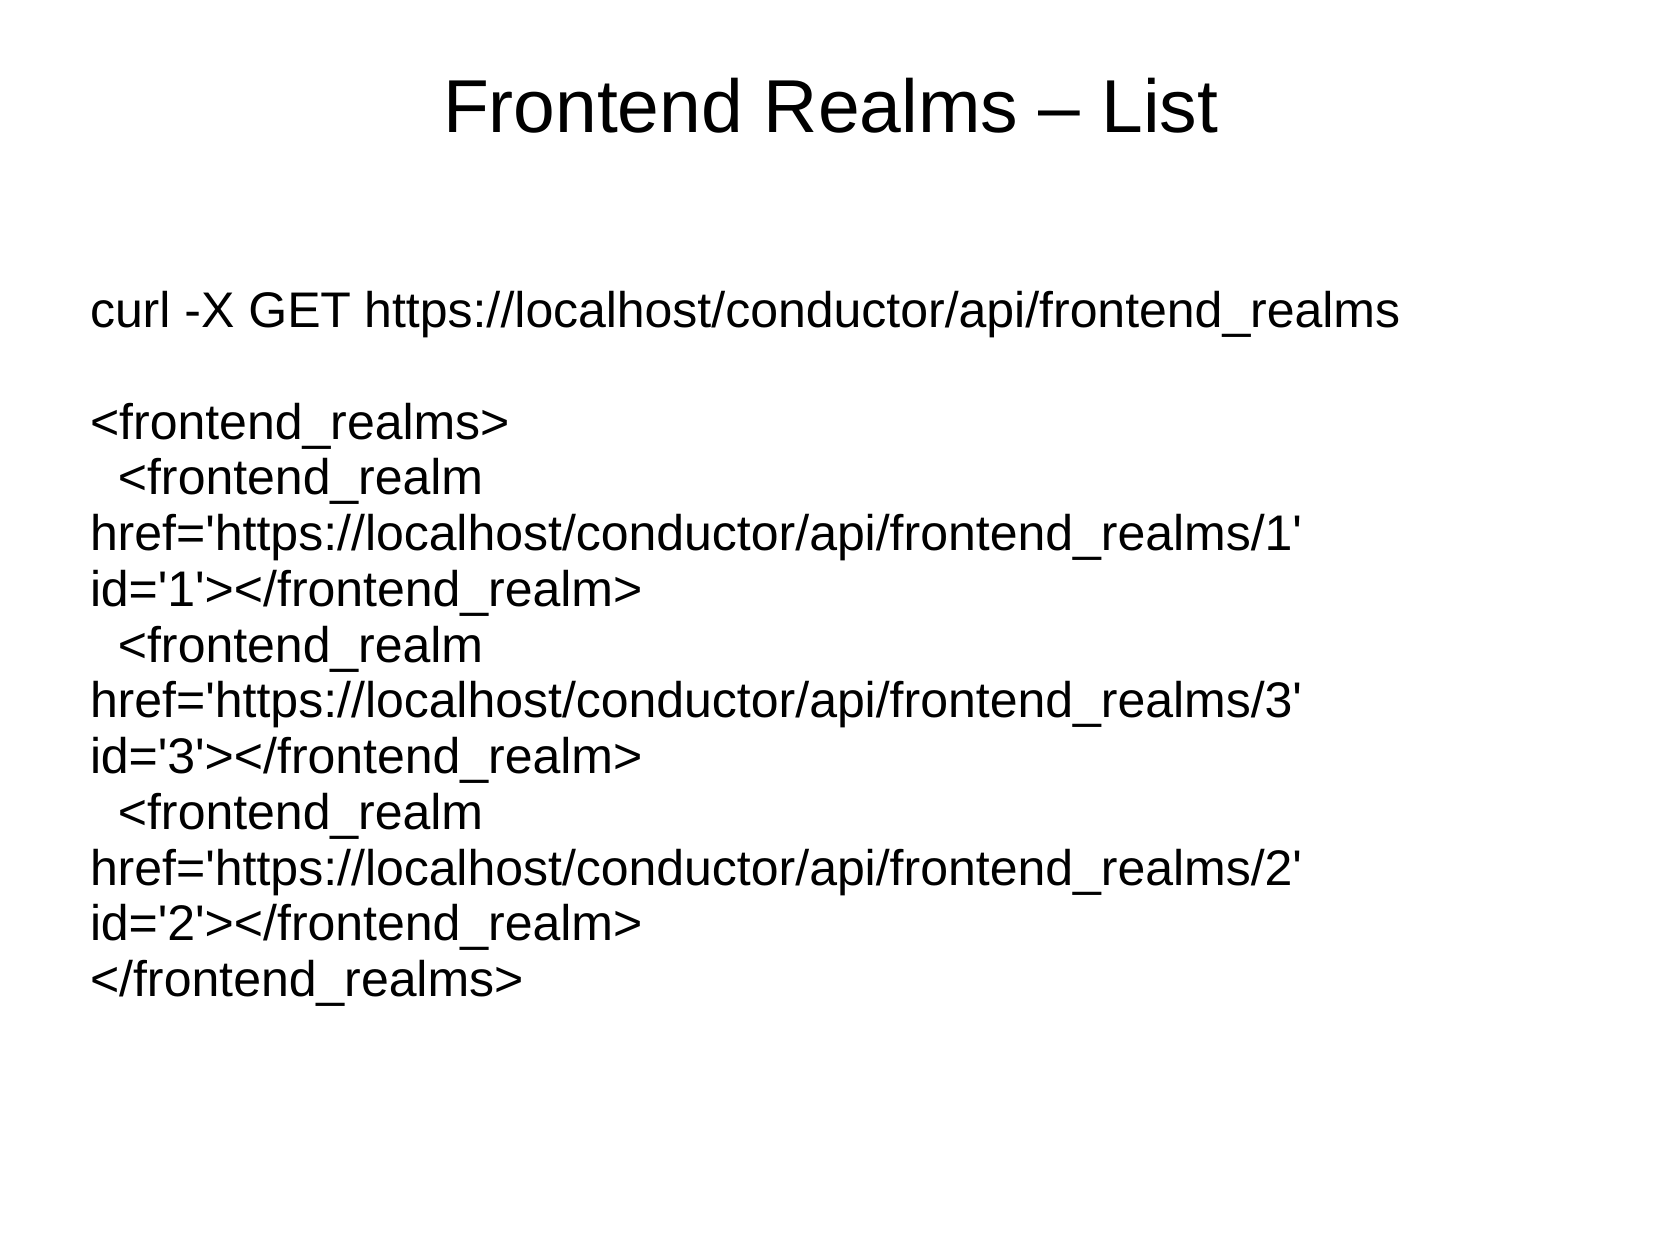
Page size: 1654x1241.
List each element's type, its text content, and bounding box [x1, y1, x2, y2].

subtitle curl -X GET https://localhost/conductor/api/frontend_realms <frontend_realms> <frontend_realm href='https://localhost/conductor/api/frontend_realms/1' id='1'></frontend_realm> <frontend_realm href='https://localhost/conductor/api/frontend_realms/3' id='3'></frontend_realm> <frontend_realm href='https://localhost/conductor/api/frontend_realms/2' id='2'></frontend_realm> </frontend_realms> [90, 282, 1651, 1063]
title Frontend Realms – List [86, 2, 1576, 211]
